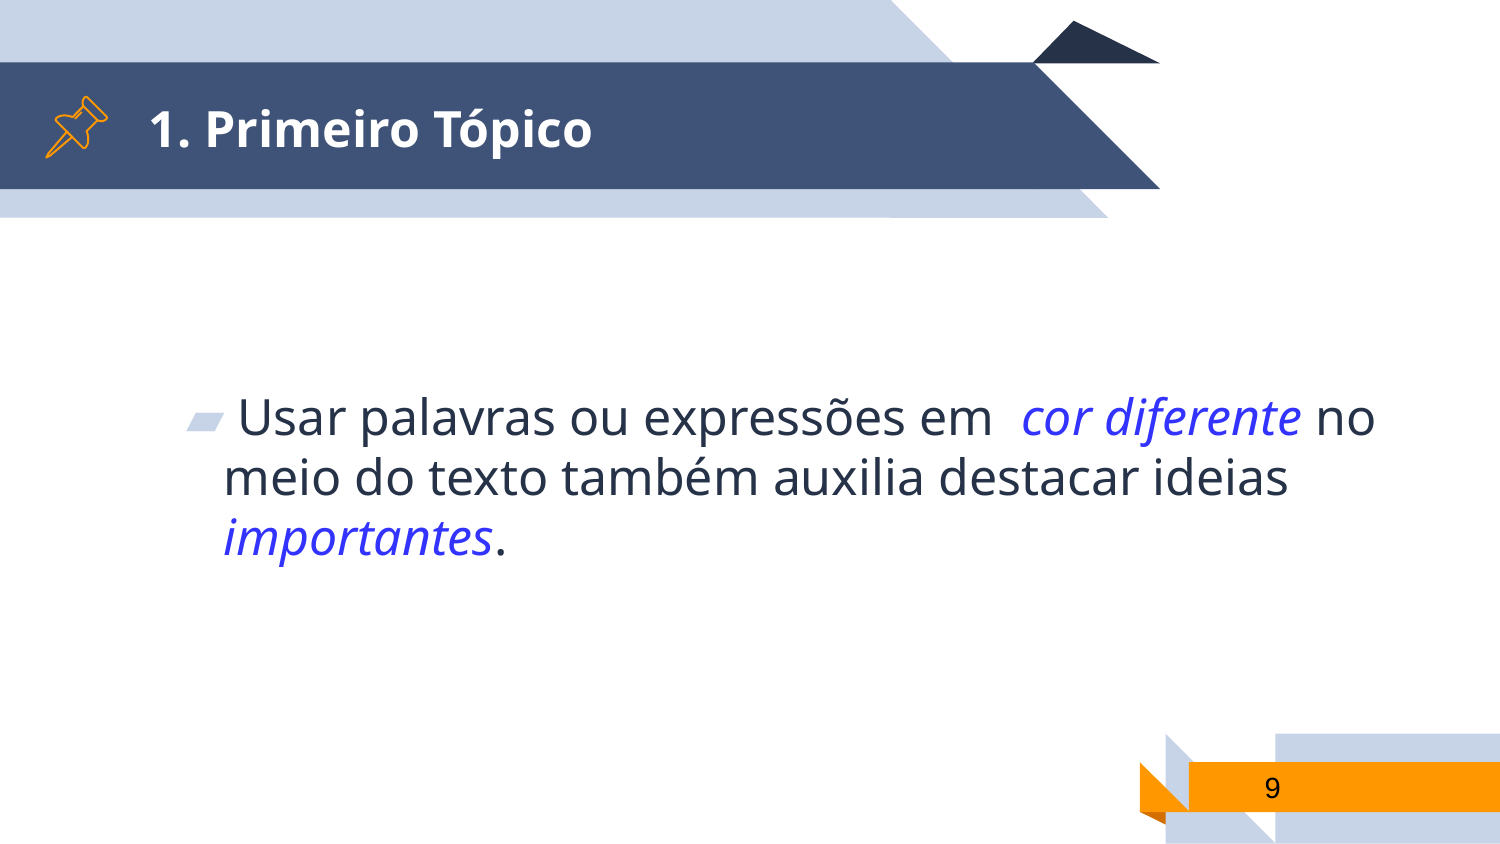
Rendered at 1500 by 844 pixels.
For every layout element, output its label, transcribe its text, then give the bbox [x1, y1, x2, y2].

slide_number <number> [1249, 760, 1494, 813]
list Usar palavras ou expressões em cor diferente no meio do texto também auxilia destacar ideias importantes. [133, 217, 1430, 734]
title 1. Primeiro Tópico [133, 64, 1035, 190]
